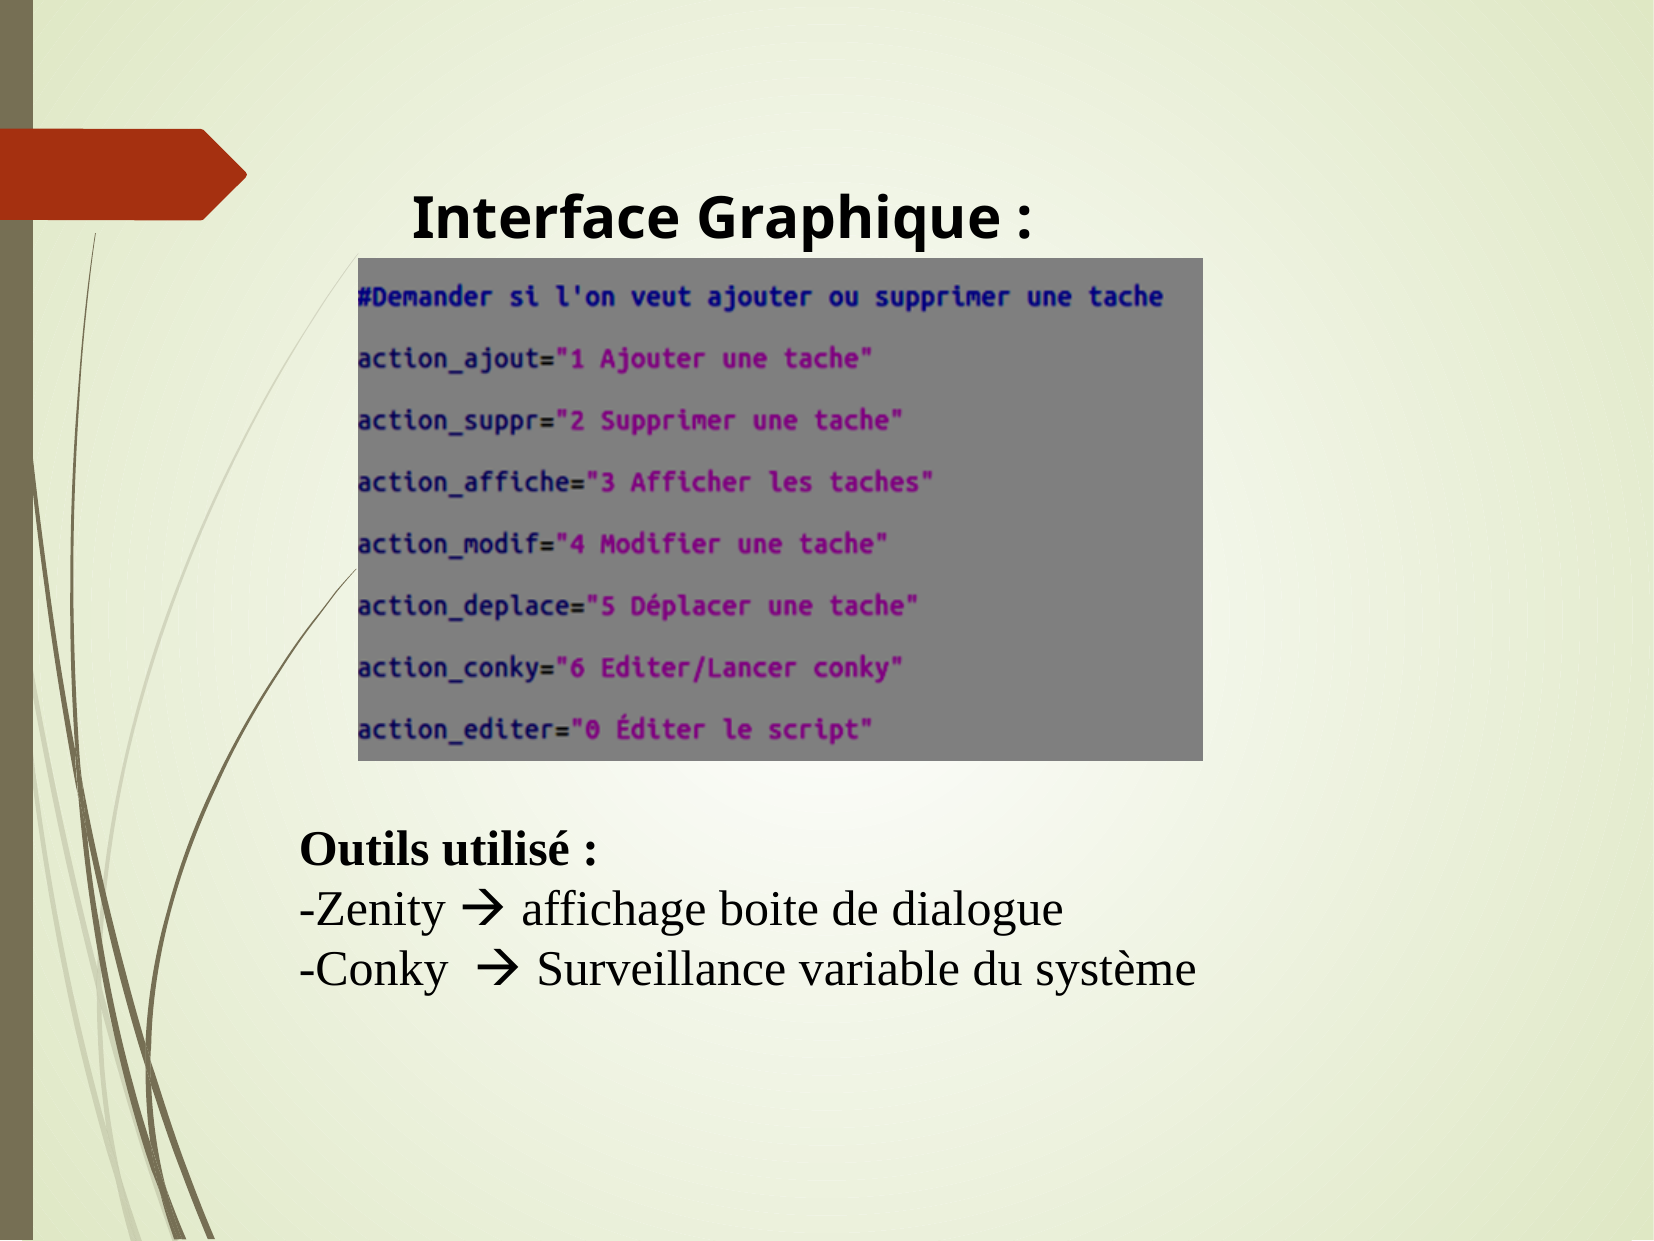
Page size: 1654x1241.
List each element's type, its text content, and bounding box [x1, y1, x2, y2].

text_box Interface Graphique : [397, 173, 1256, 259]
text_box Outils utilisé : -Zenity  affichage boite de dialogue -Conky  Surveillance variable du système [283, 807, 1506, 1005]
picture [358, 258, 1203, 761]
